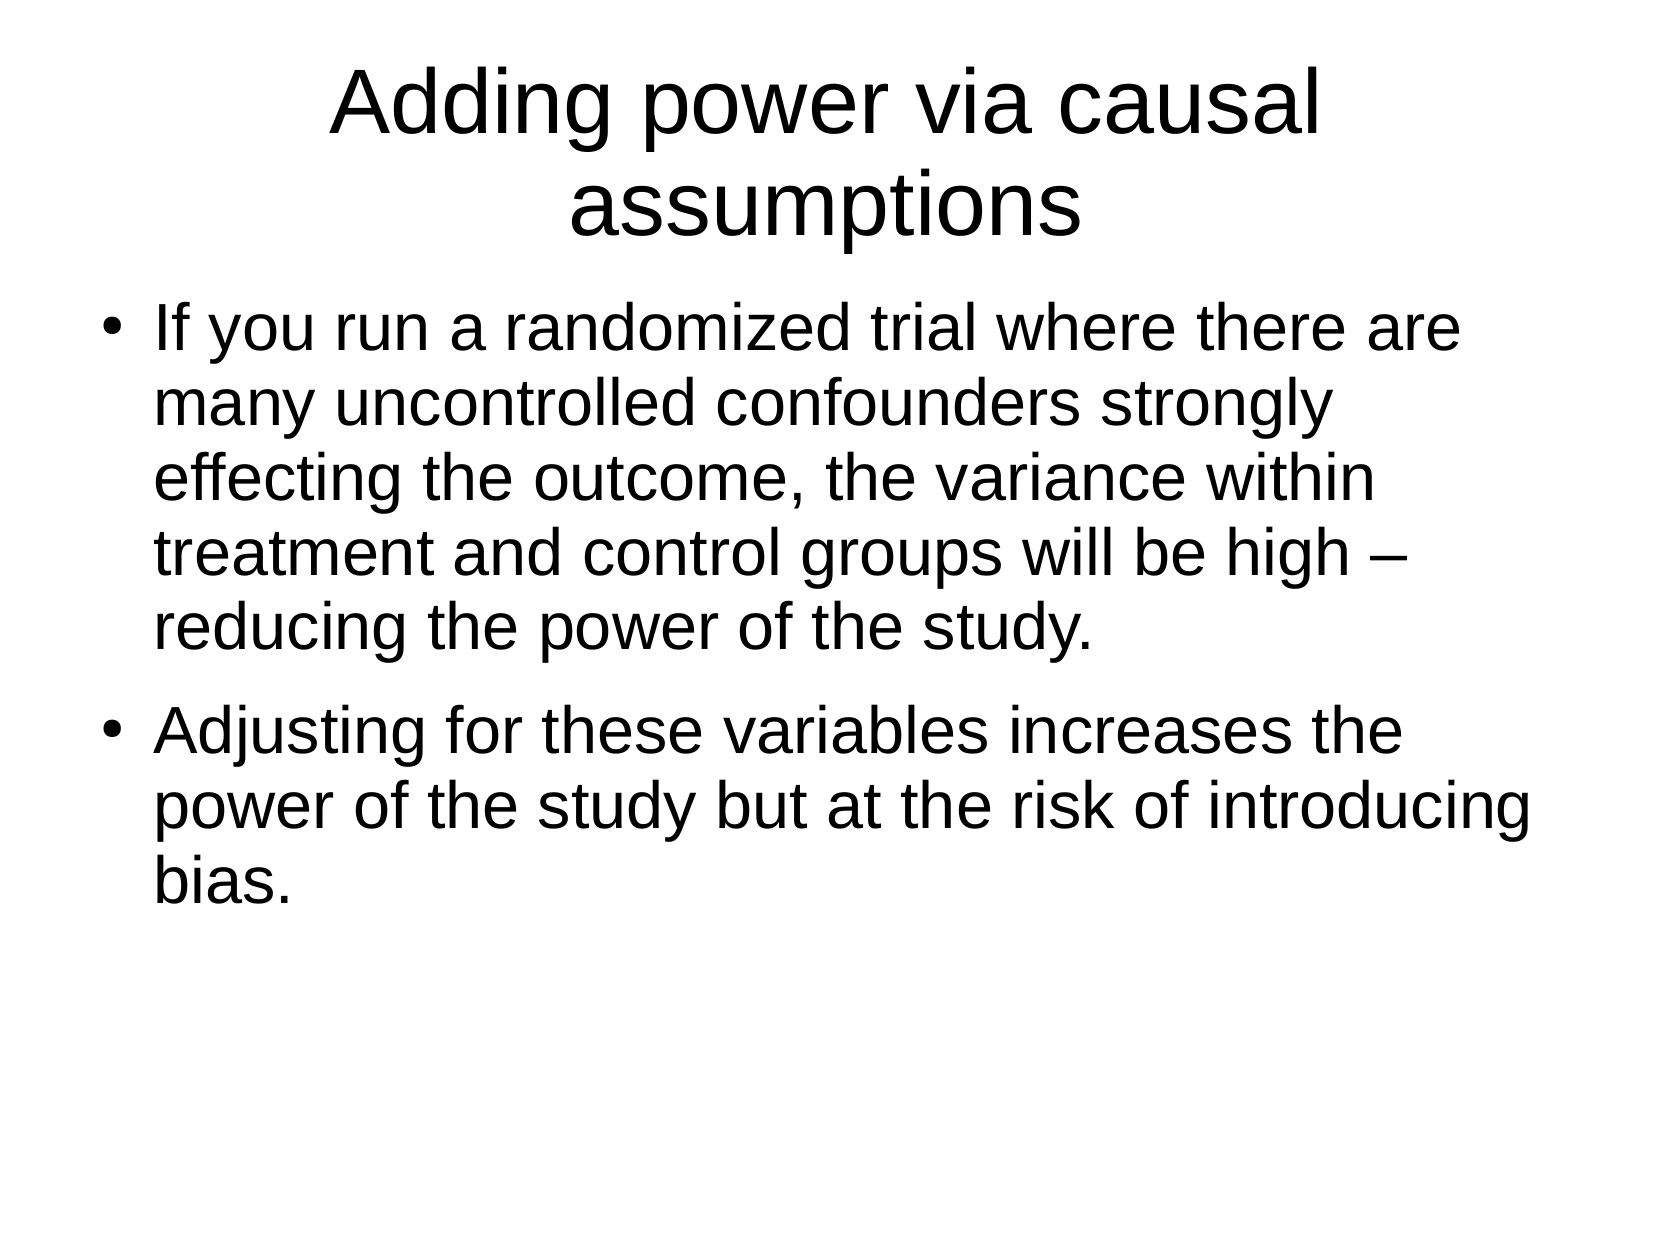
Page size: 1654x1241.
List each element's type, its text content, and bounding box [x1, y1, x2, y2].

title Adding power via causal assumptions [82, 49, 1571, 257]
list If you run a randomized trial where there are many uncontrolled confounders strongly effecting the outcome, the variance within treatment and control groups will be high – reducing the power of the study. Adjusting for these variables increases the power of the study but at the risk of introducing bias. [82, 290, 1571, 1010]
